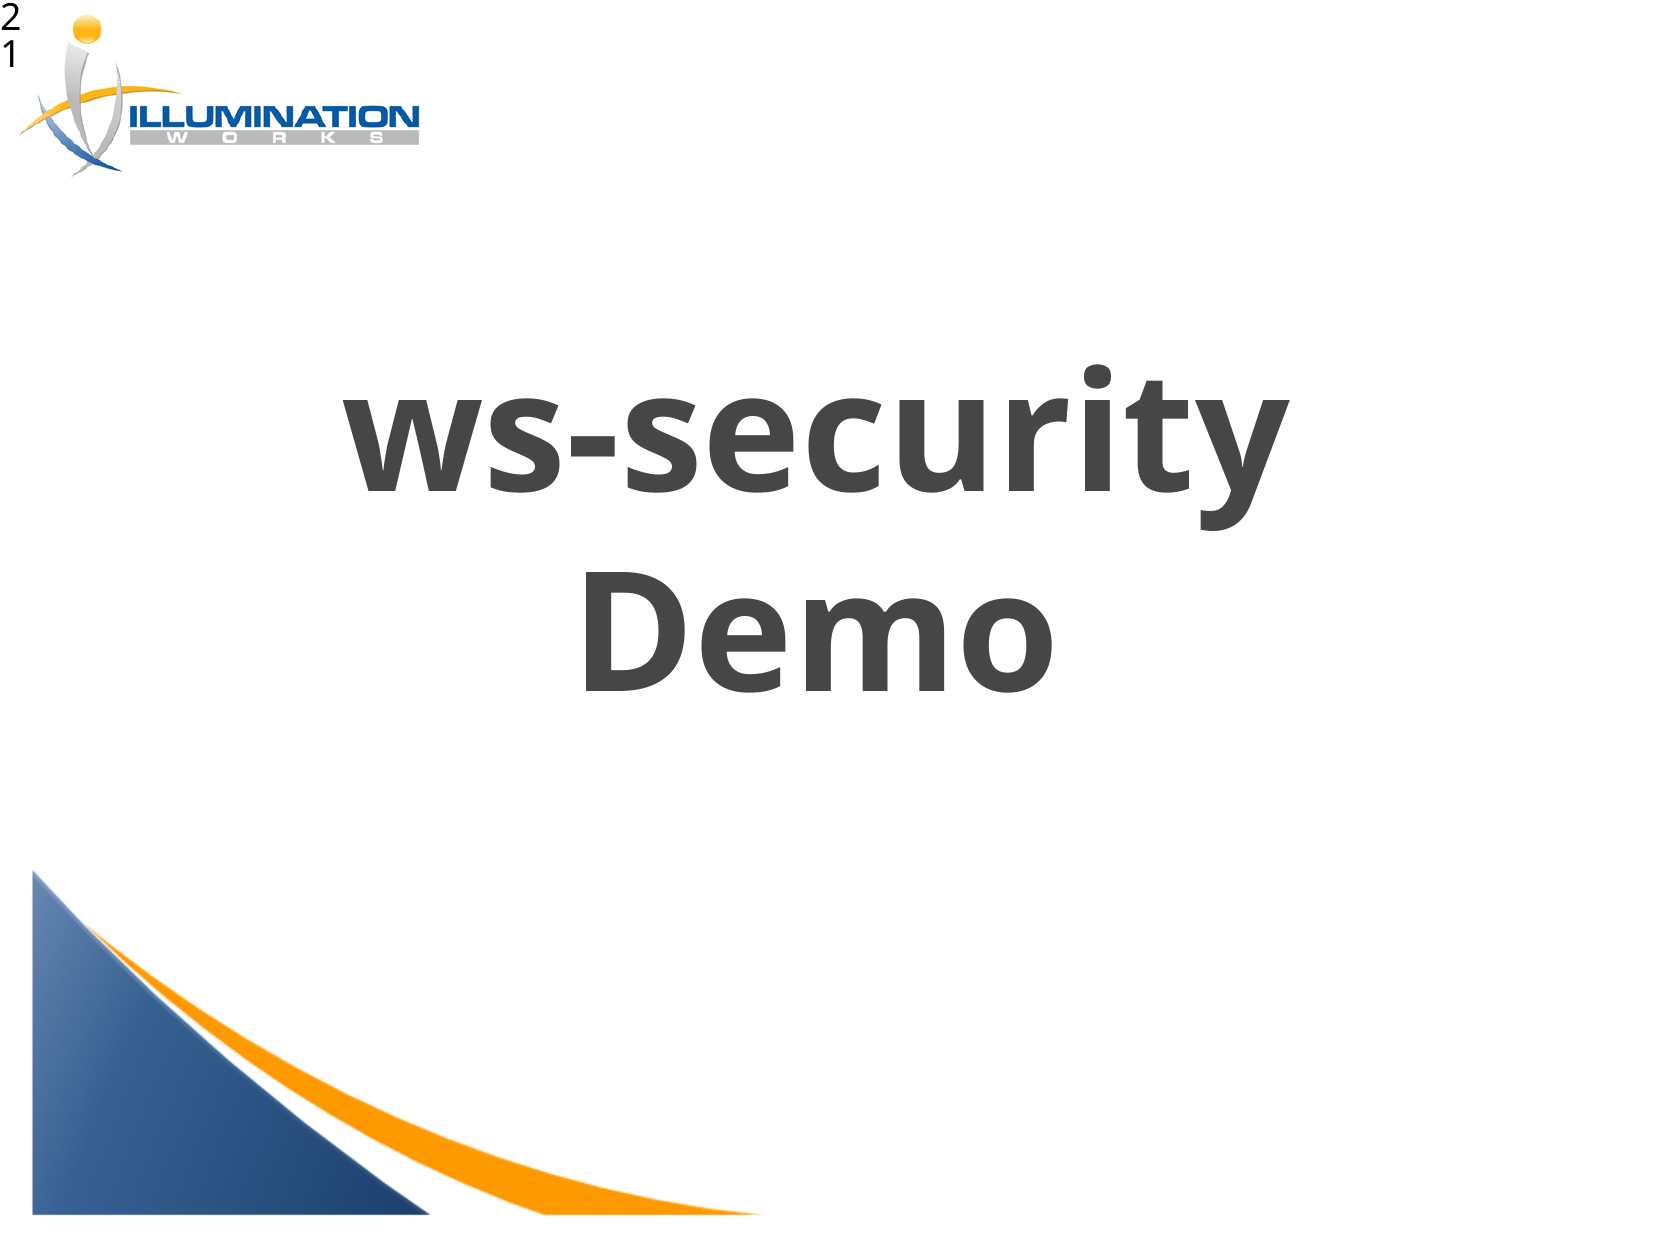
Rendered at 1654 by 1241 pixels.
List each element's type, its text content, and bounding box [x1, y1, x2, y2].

picture [21, 839, 767, 1221]
title ws-security Demo [0, 270, 1654, 781]
picture [0, 0, 435, 193]
